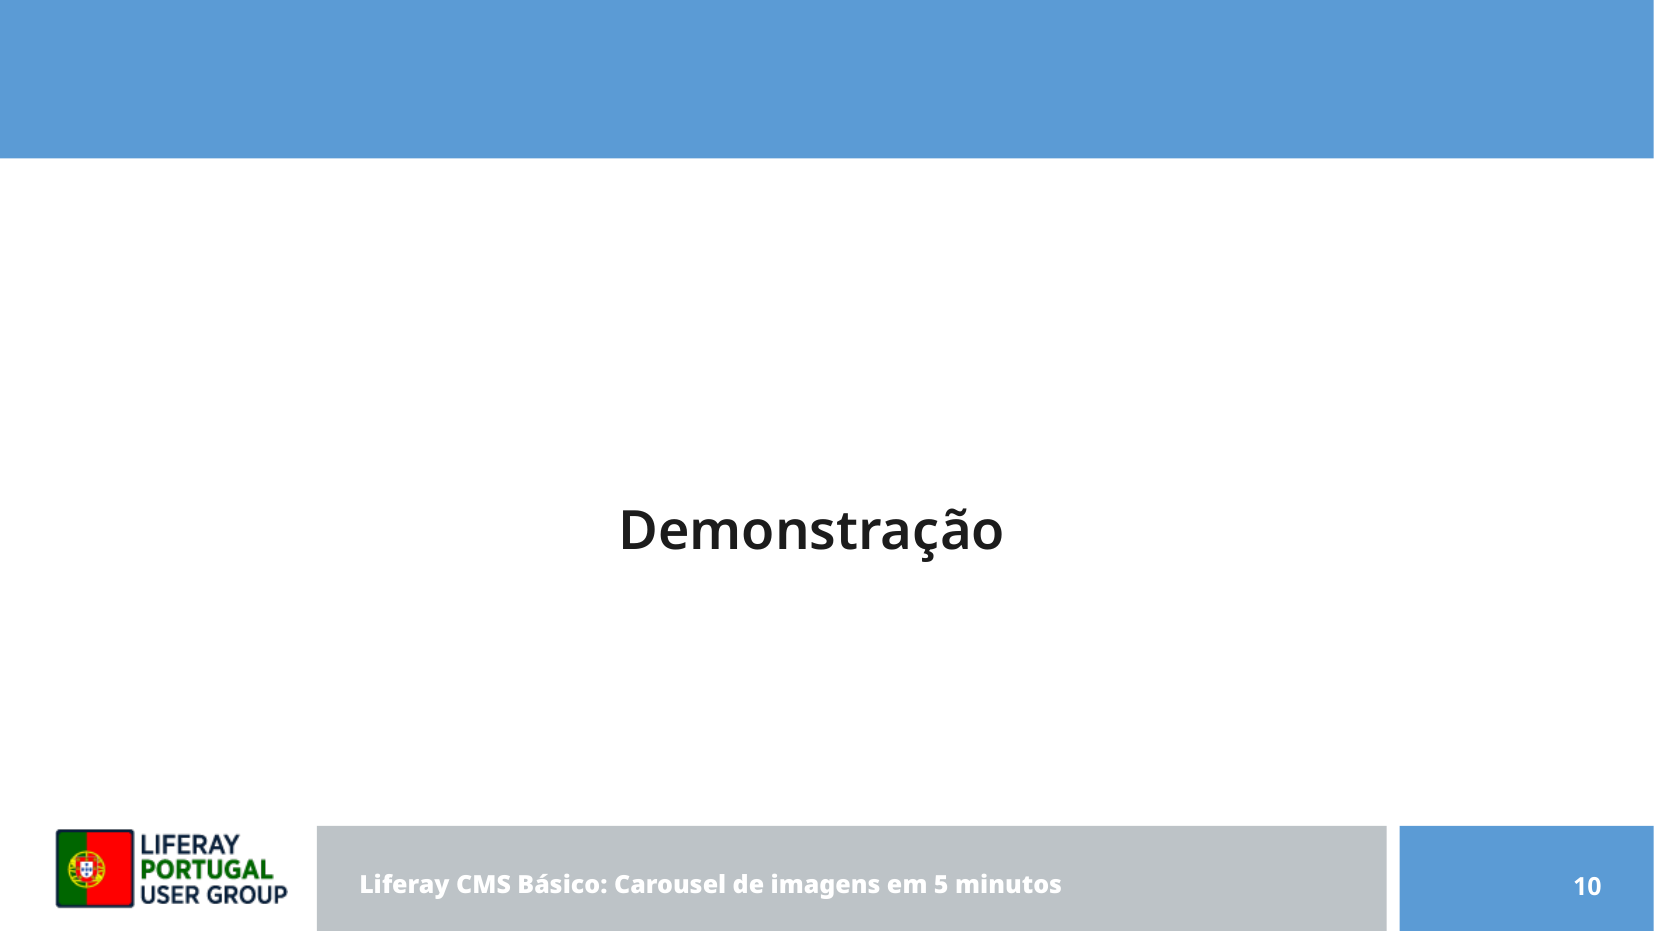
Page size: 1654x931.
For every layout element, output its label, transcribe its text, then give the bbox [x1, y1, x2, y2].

picture [55, 751, 288, 931]
list Demonstração [59, 198, 1565, 793]
